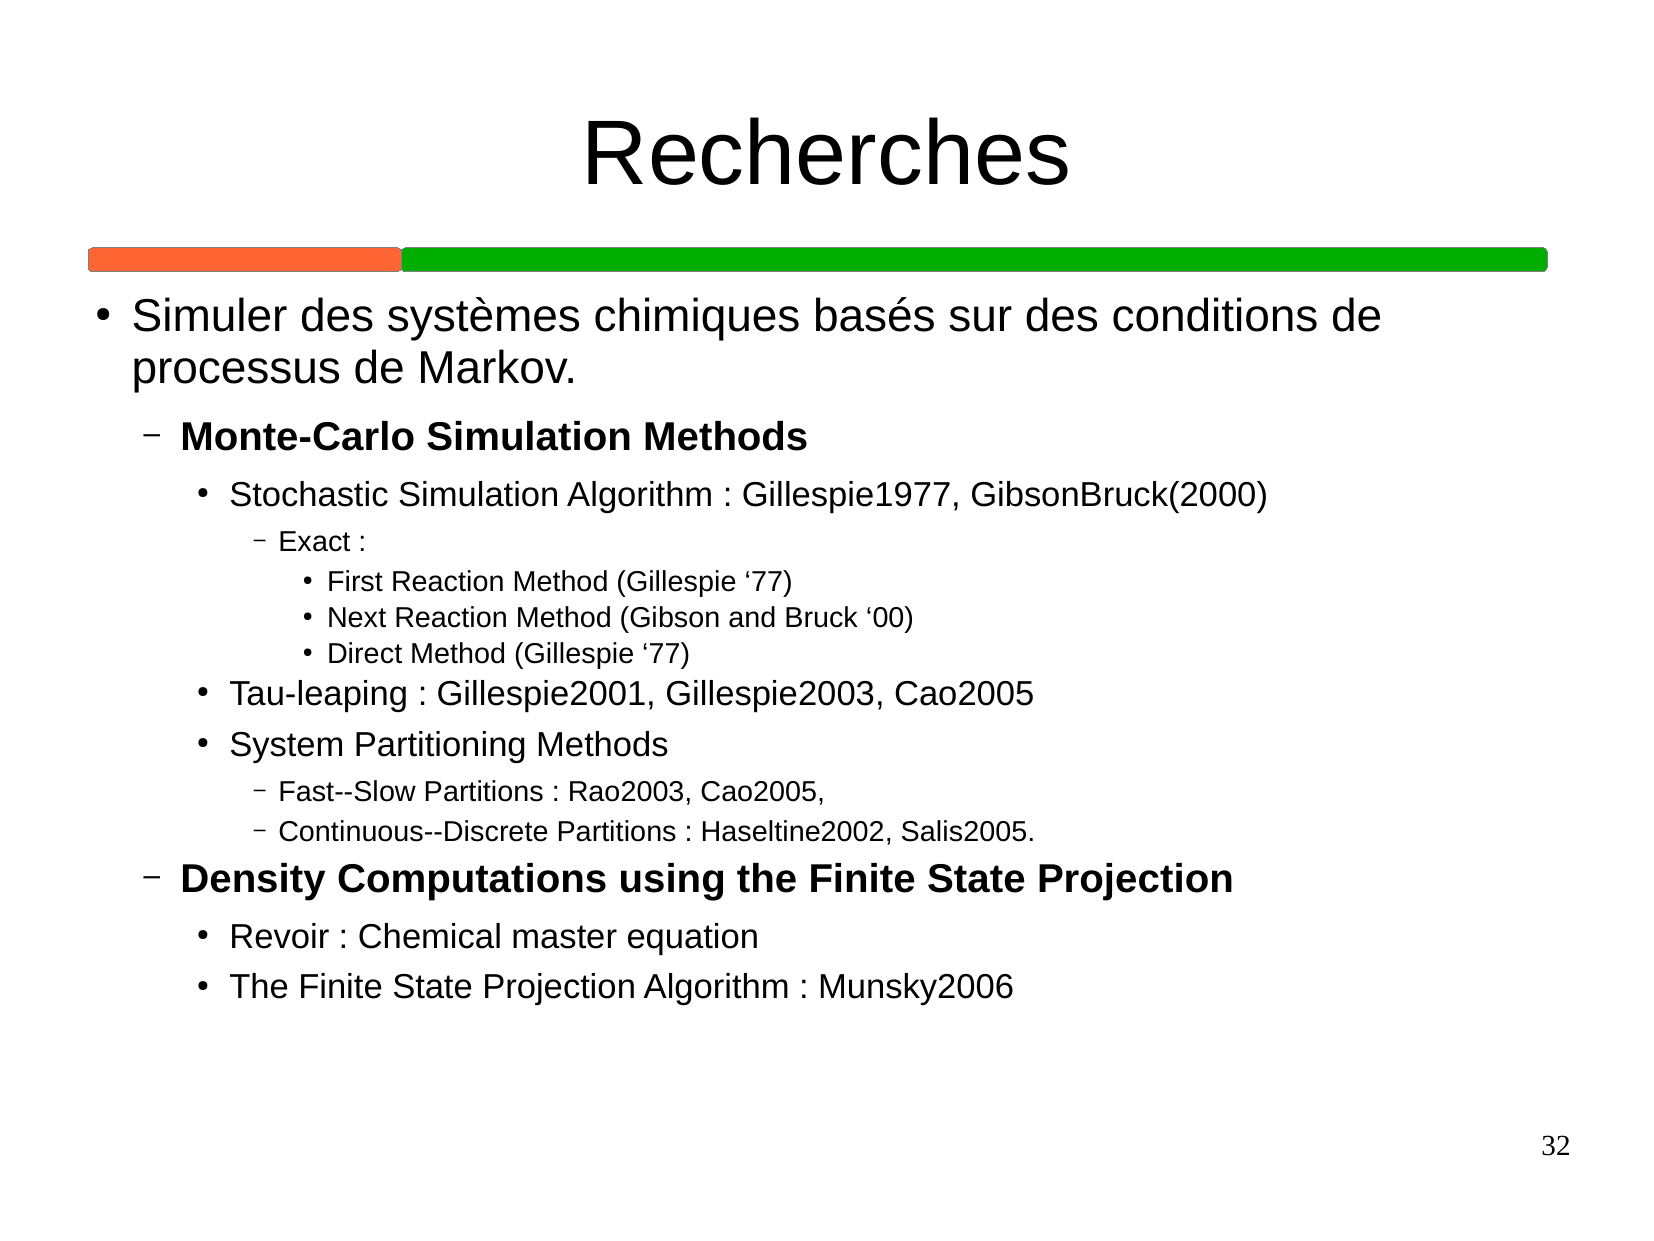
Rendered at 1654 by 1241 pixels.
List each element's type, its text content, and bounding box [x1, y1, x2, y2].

list Simuler des systèmes chimiques basés sur des conditions de processus de Markov. Monte-Carlo Simulation Methods Stochastic Simulation Algorithm : Gillespie1977, GibsonBruck(2000) Exact : First Reaction Method (Gillespie ‘77) Next Reaction Method (Gibson and Bruck ‘00) Direct Method (Gillespie ‘77) Tau-leaping : Gillespie2001, Gillespie2003, Cao2005 System Partitioning Methods Fast--Slow Partitions : Rao2003, Cao2005, Continuous--Discrete Partitions : Haseltine2002, Salis2005. Density Computations using the Finite State Projection Revoir : Chemical master equation The Finite State Projection Algorithm : Munsky2006 [82, 290, 1538, 1010]
text_box [88, 247, 1548, 272]
title Recherches [82, 49, 1571, 257]
